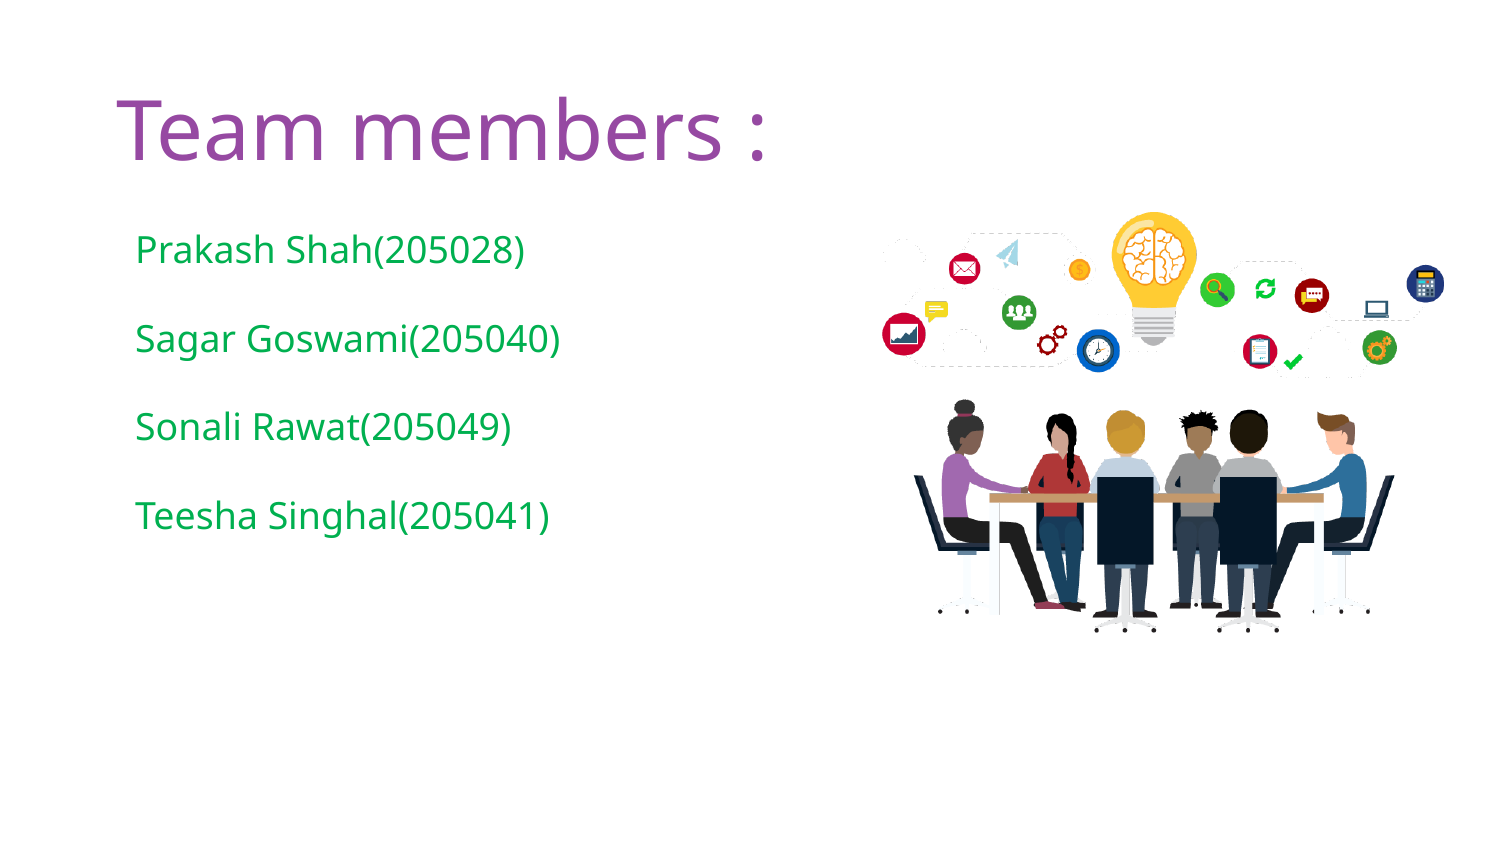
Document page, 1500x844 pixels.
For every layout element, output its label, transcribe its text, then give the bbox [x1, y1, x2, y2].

list Prakash Shah(205028) Sagar Goswami(205040) Sonali Rawat(205049) Teesha Singhal(205041) [116, 189, 1384, 756]
title Team members : [116, 88, 1384, 167]
picture [882, 212, 1444, 633]
